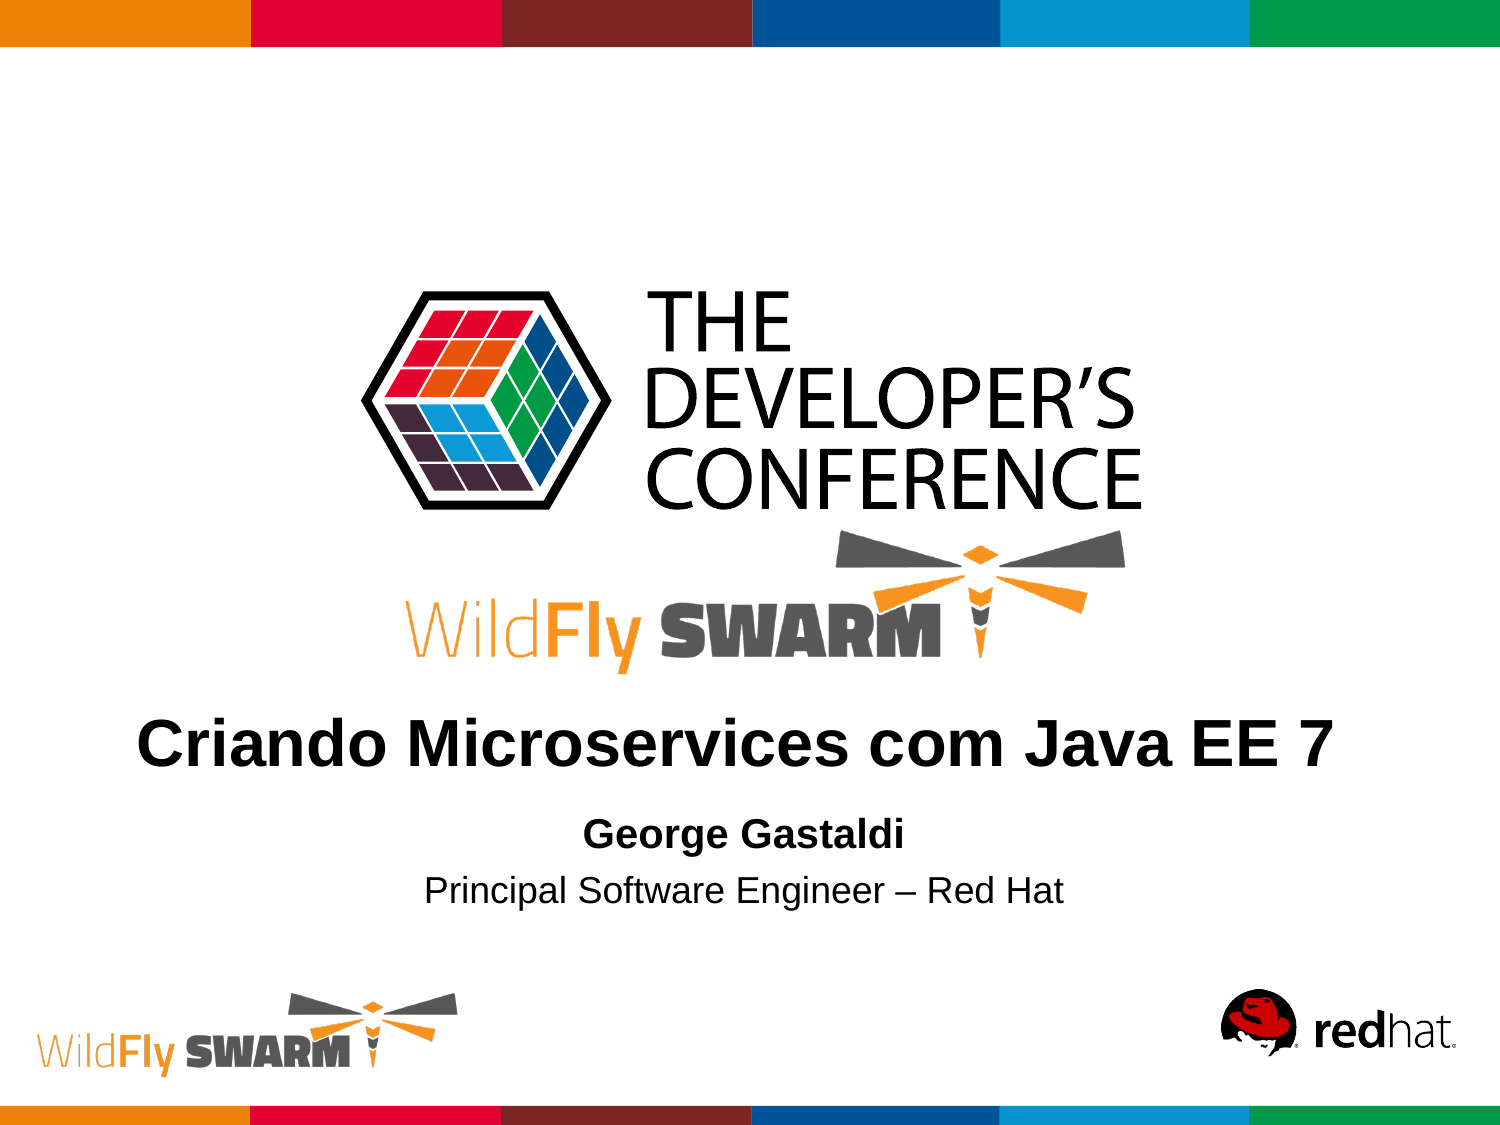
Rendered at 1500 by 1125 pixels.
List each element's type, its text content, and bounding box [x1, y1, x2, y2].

title Criando Microservices com Java EE 7 [92, 630, 1381, 760]
picture [390, 498, 1140, 706]
picture [1221, 989, 1456, 1065]
text_box Principal Software Engineer – Red Hat [100, 858, 1388, 965]
picture [28, 974, 466, 1095]
subtitle George Gastaldi [100, 798, 1388, 858]
